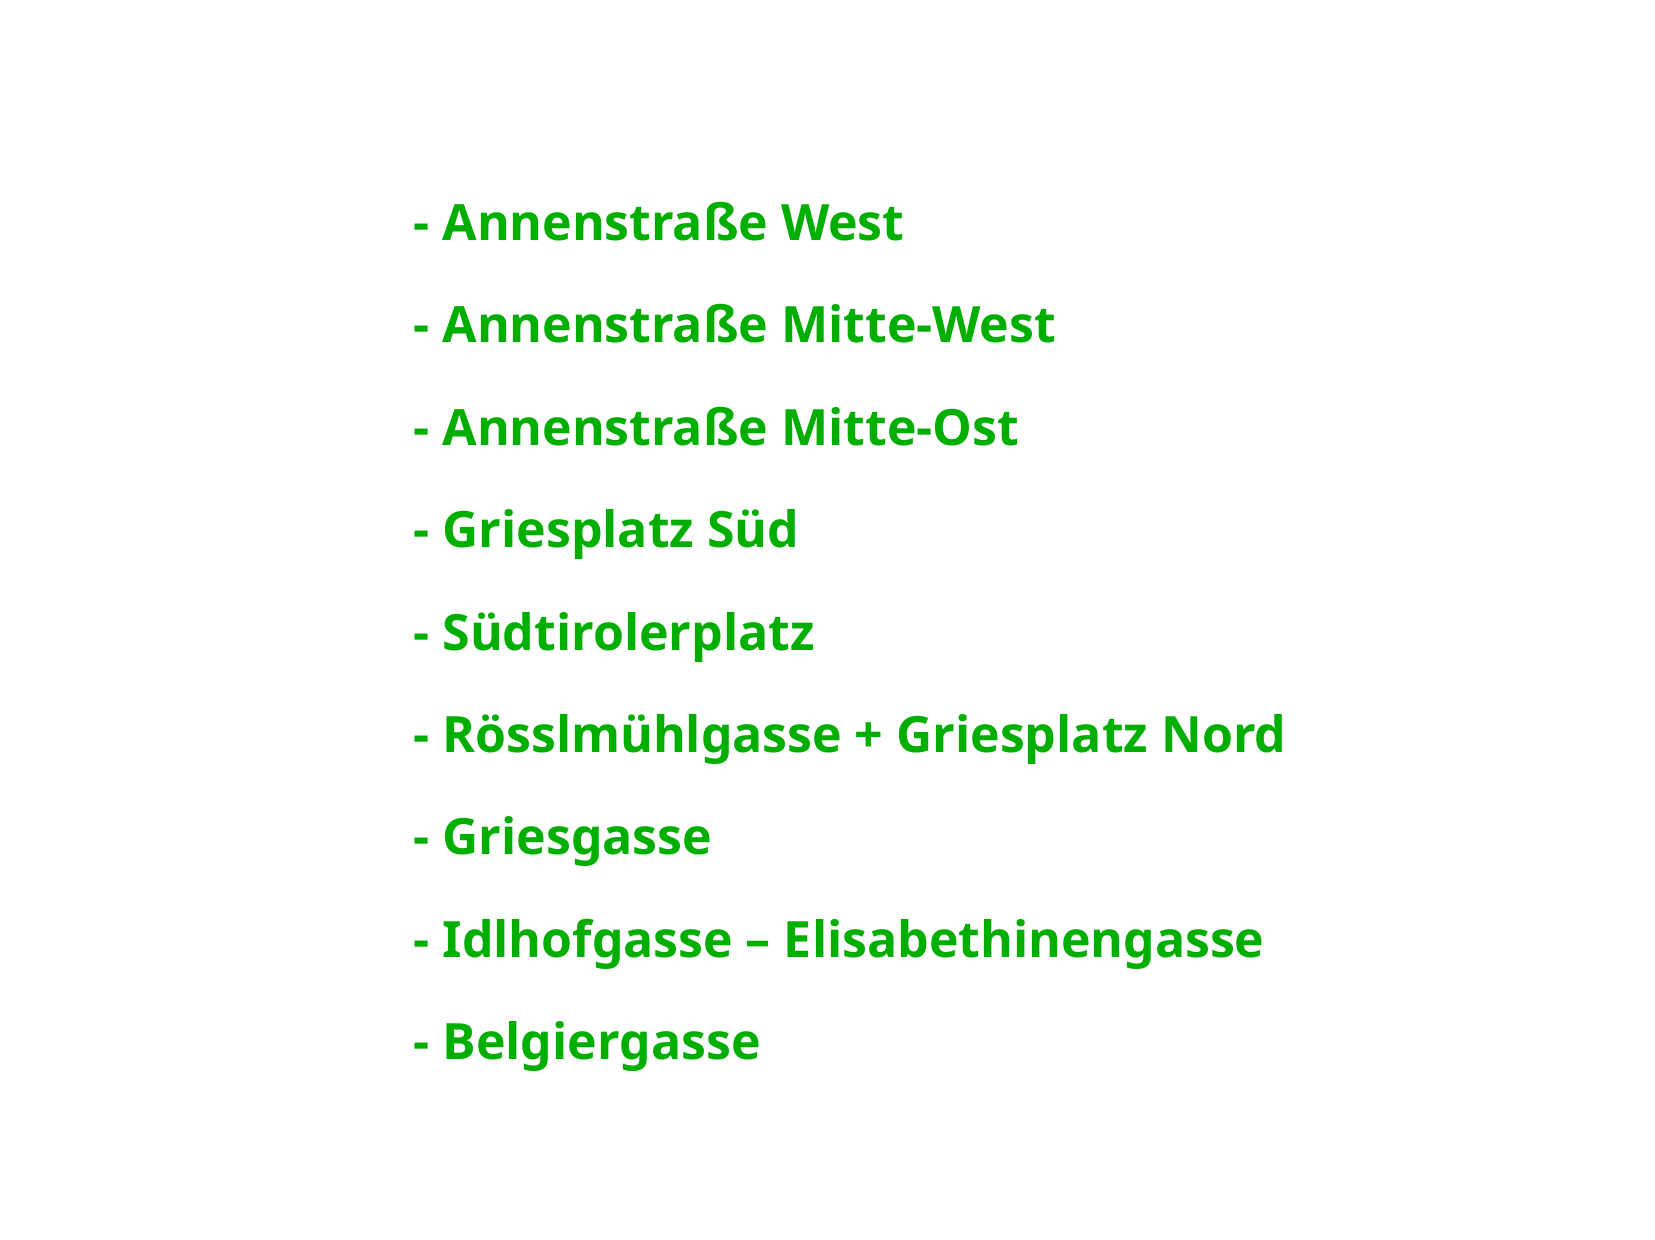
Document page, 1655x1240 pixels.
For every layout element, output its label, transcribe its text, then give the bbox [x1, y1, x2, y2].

title - Annenstraße West - Annenstraße Mitte-West - Annenstraße Mitte-Ost - Griesplatz Süd - Südtirolerplatz - Rösslmühlgasse + Griesplatz Nord - Griesgasse - Idlhofgasse – Elisabethinengasse - Belgiergasse [378, 247, 1366, 980]
